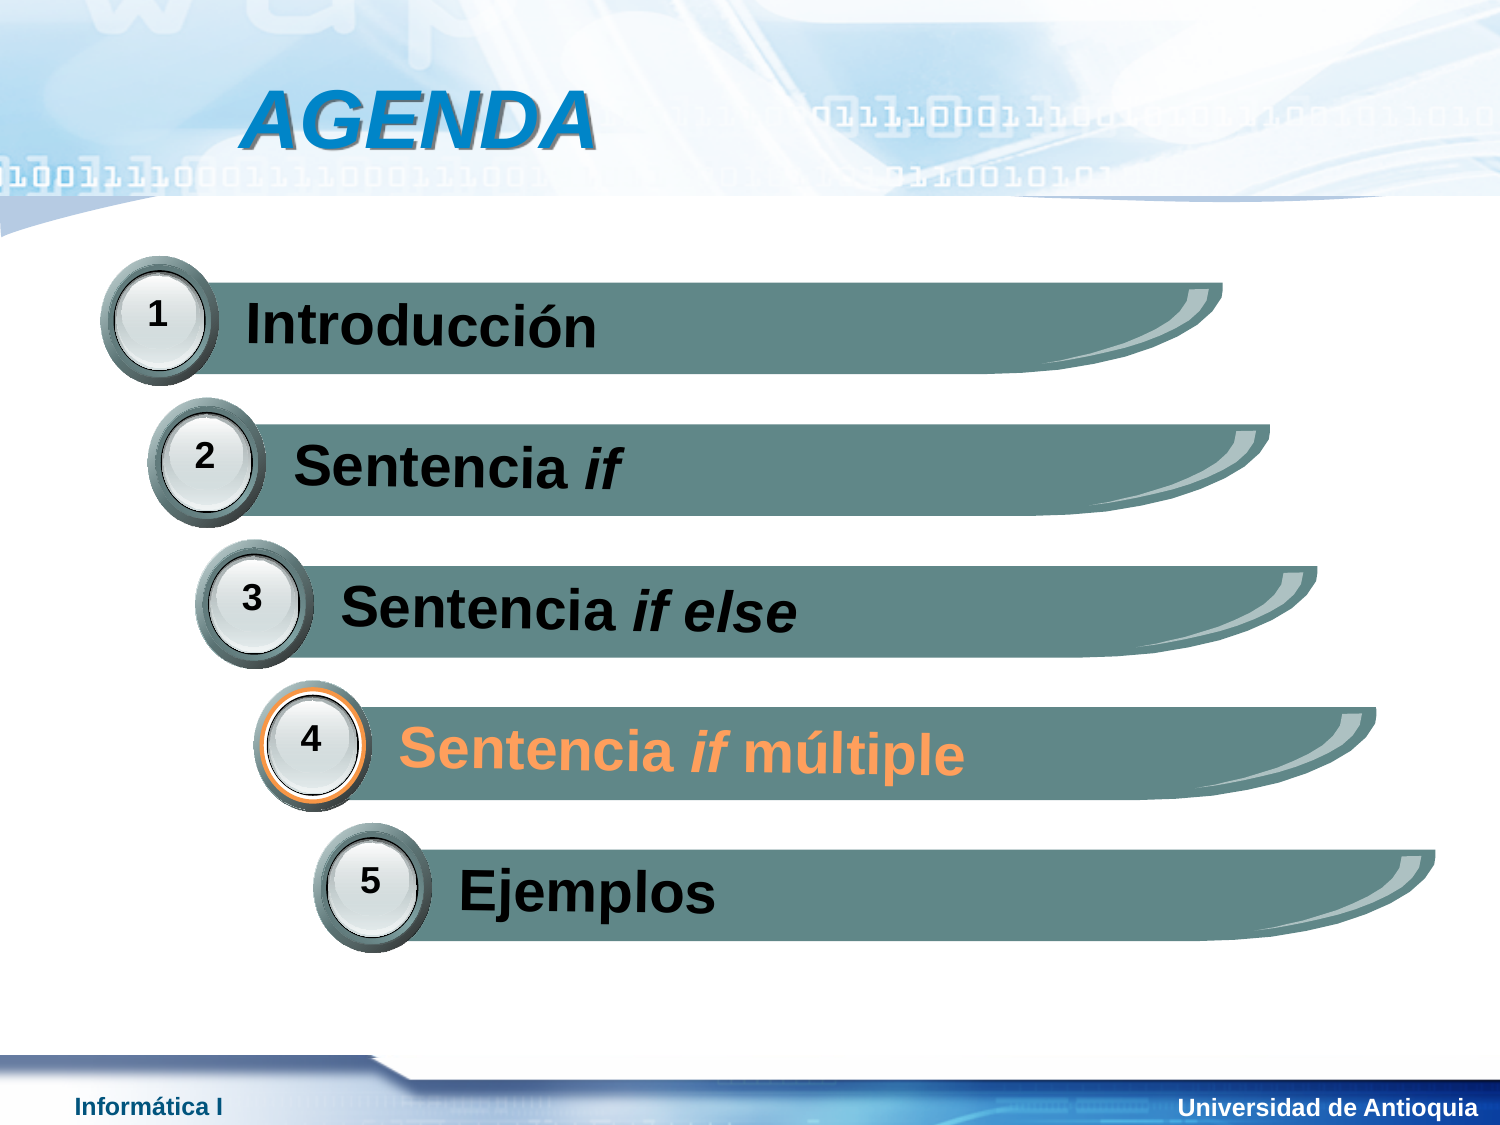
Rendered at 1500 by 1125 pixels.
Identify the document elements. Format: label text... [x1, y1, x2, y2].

text_box 3 [216, 559, 291, 632]
text_box Sentencia if else [325, 560, 1189, 659]
text_box 4 [275, 700, 349, 773]
title AGENDA [224, 57, 1438, 150]
text_box 5 [334, 842, 409, 916]
text_box Sentencia if [278, 419, 1117, 517]
text_box [100, 256, 988, 386]
text_box 1 [121, 275, 196, 349]
text_box [147, 397, 1044, 528]
text_box [683, 424, 1270, 510]
text_box [834, 849, 1436, 931]
text_box [748, 566, 1318, 648]
text_box Introducción [230, 277, 1117, 375]
text_box [313, 822, 1200, 953]
text_box Ejemplos [443, 844, 1307, 942]
picture [0, 1055, 1500, 1125]
text_box 2 [169, 417, 243, 490]
text_box [807, 707, 1377, 785]
text_box [622, 282, 1223, 359]
picture [0, 0, 1500, 196]
text_box [253, 680, 1157, 812]
text_box Sentencia if múltiple [383, 701, 1270, 800]
text_box [195, 539, 1098, 669]
